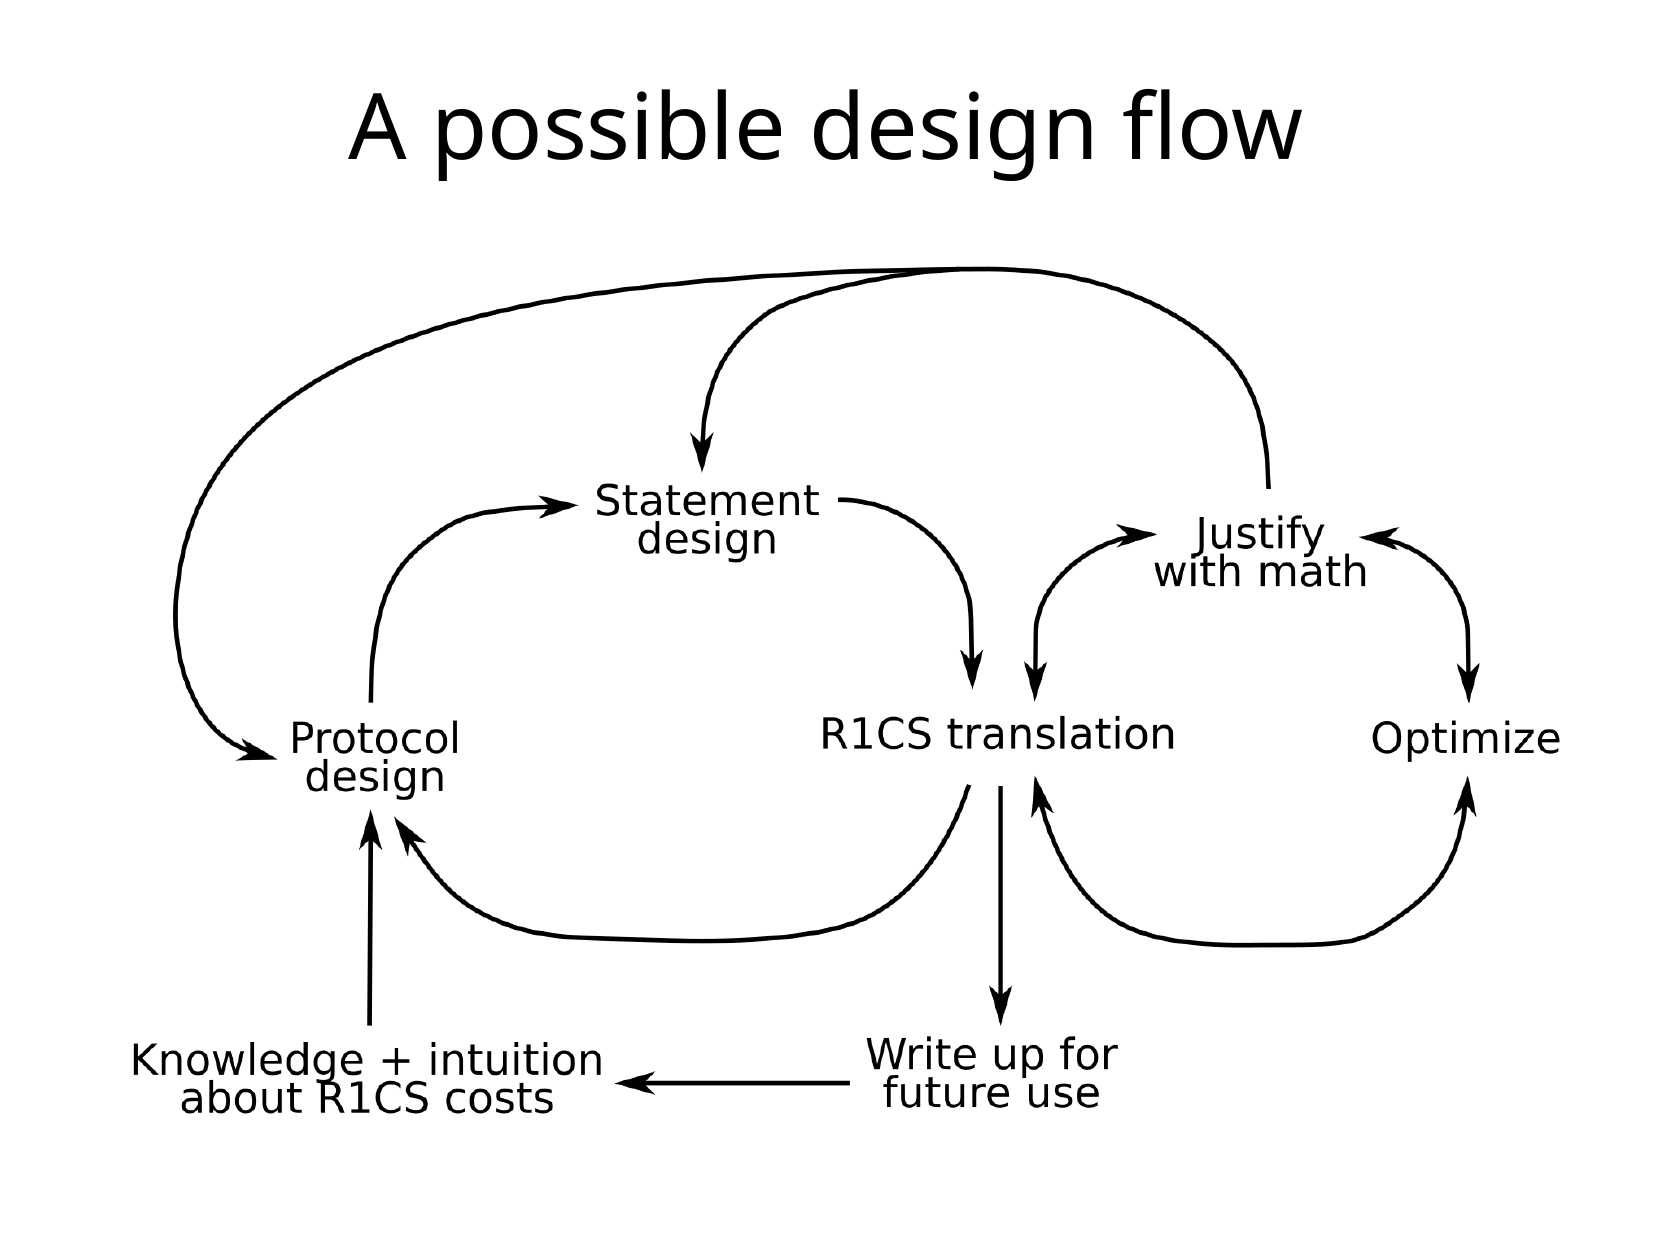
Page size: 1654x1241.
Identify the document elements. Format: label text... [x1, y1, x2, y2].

title A possible design flow [82, 35, 1571, 213]
picture [129, 247, 1571, 1141]
